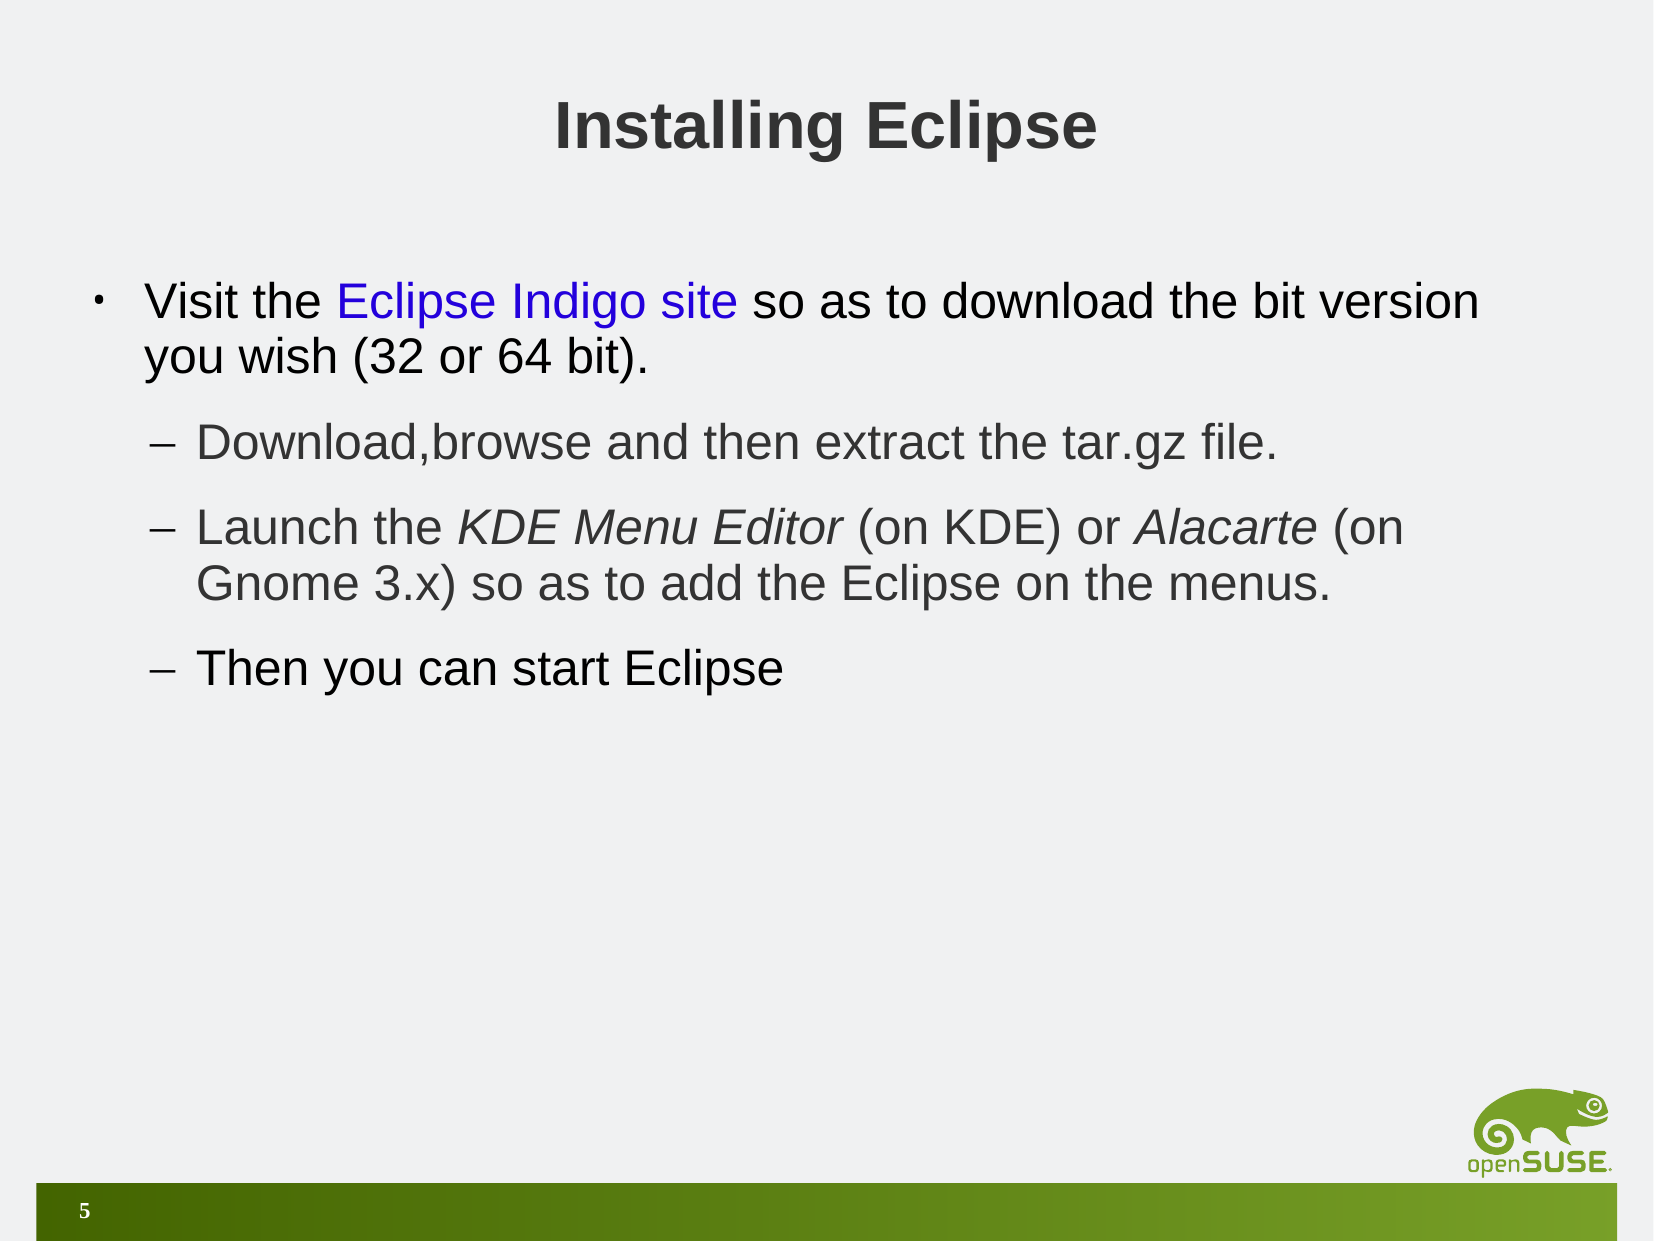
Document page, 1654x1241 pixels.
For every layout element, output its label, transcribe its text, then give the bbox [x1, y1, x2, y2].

title Installing Eclipse [82, 49, 1571, 198]
text_box Visit the Eclipse Indigo site so as to download the bit version you wish (32 or 64 bit). Download,browse and then extract the tar.gz file. Launch the KDE Menu Editor (on KDE) or Alacarte (on Gnome 3.x) so as to add the Eclipse on the menus. Then you can start Eclipse [75, 270, 1564, 661]
picture [0, 0, 1654, 1241]
